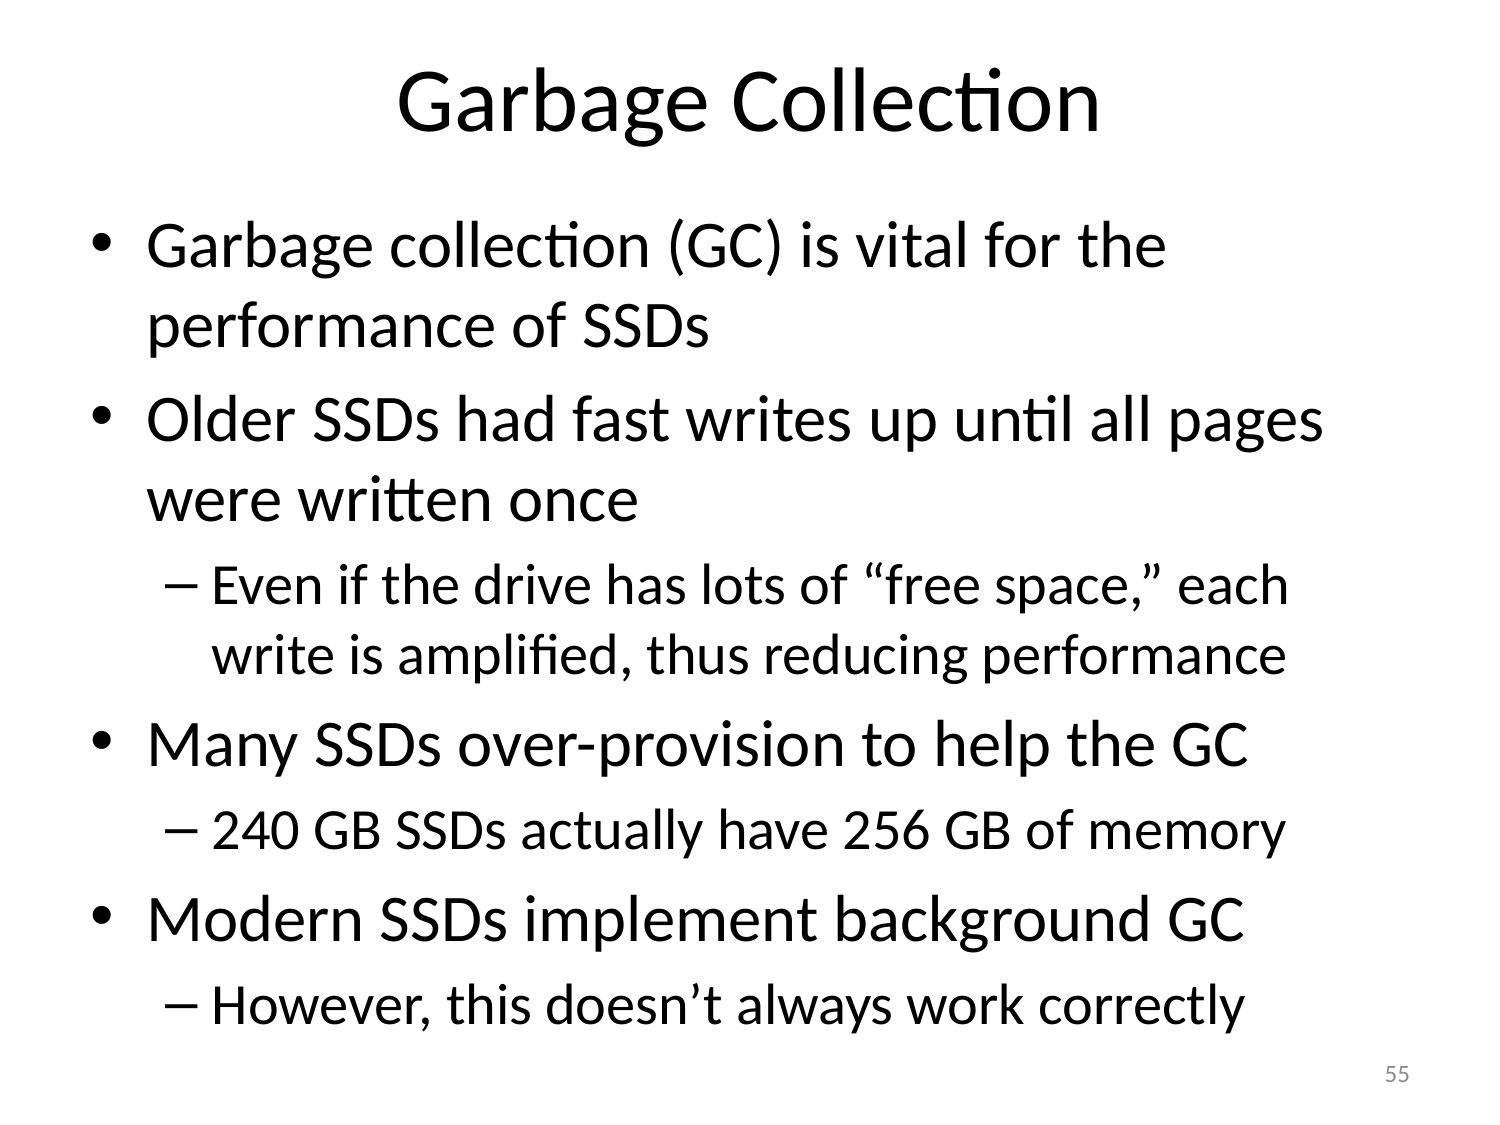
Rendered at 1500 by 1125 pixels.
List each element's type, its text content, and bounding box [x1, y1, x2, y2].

list Garbage collection (GC) is vital for the performance of SSDs Older SSDs had fast writes up until all pages were written once Even if the drive has lots of “free space,” each write is amplified, thus reducing performance Many SSDs over-provision to help the GC 240 GB SSDs actually have 256 GB of memory Modern SSDs implement background GC However, this doesn’t always work correctly [75, 193, 1425, 1078]
title Garbage Collection [75, 1, 1425, 189]
slide_number <number> [1074, 1042, 1425, 1103]
